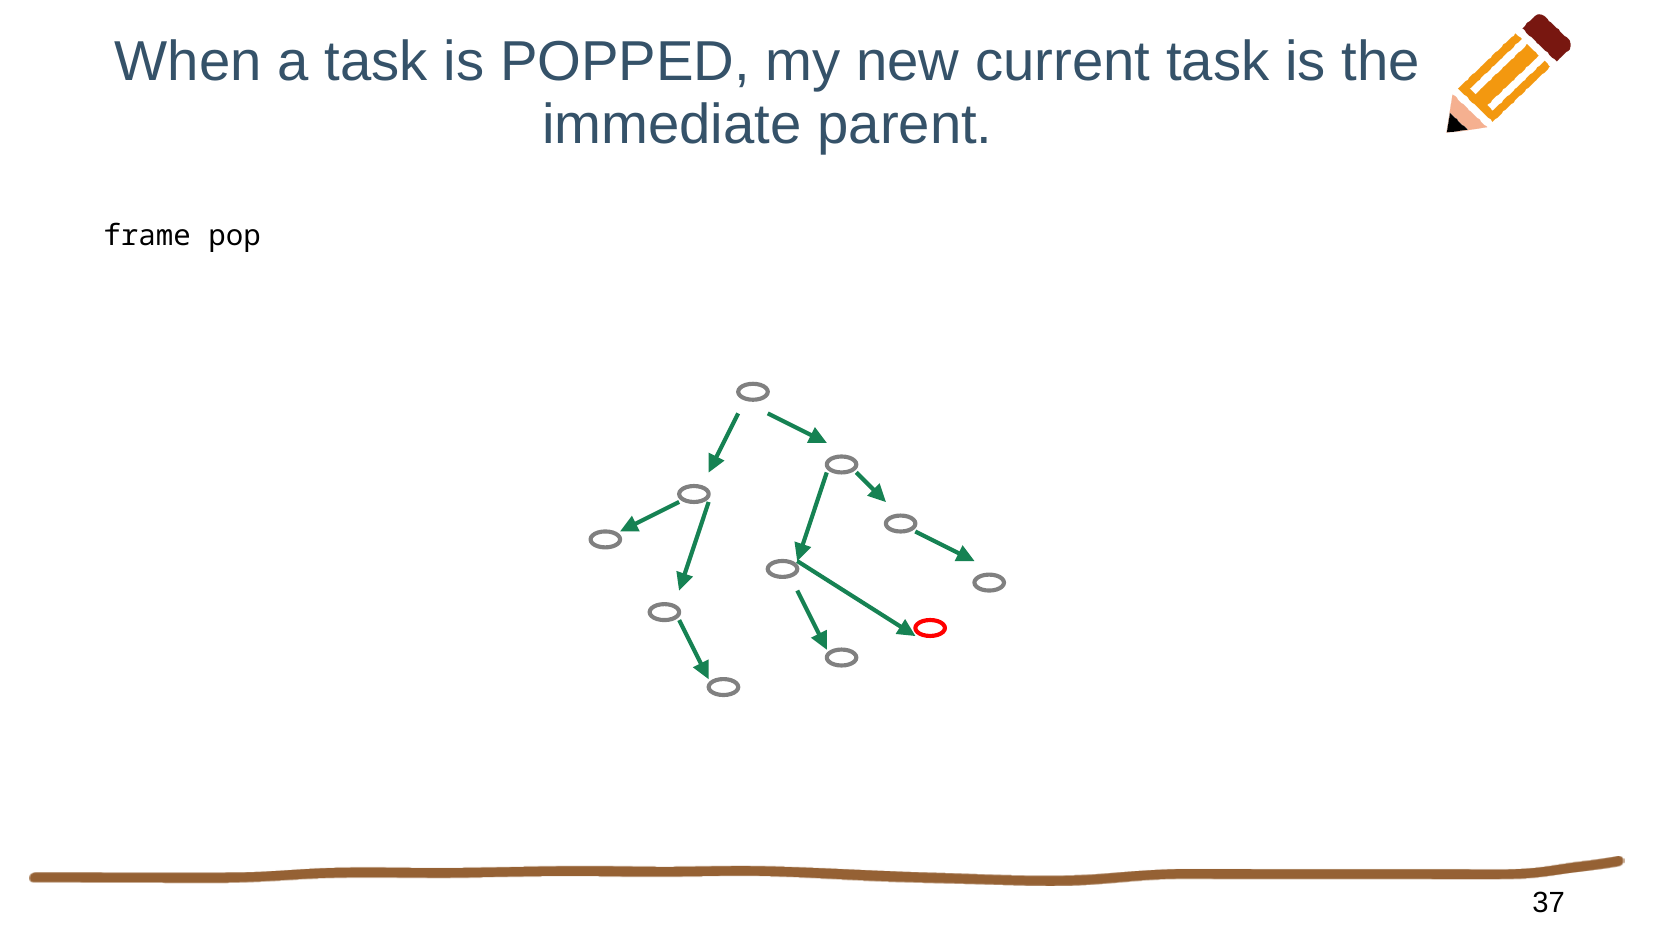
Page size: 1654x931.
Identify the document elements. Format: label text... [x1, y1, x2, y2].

text_box [738, 383, 768, 400]
text_box [708, 679, 739, 696]
title When a task is POPPED, my new current task is the immediate parent. [88, 29, 1447, 237]
text_box [649, 604, 680, 621]
text_box frame pop [88, 206, 294, 251]
text_box [767, 560, 798, 577]
picture [29, 856, 1625, 886]
text_box [974, 574, 1004, 591]
text_box [885, 515, 916, 532]
text_box [826, 649, 857, 666]
text_box [679, 486, 709, 502]
text_box [826, 456, 857, 473]
text_box [590, 531, 621, 548]
picture [1446, 14, 1571, 133]
text_box [915, 620, 945, 636]
